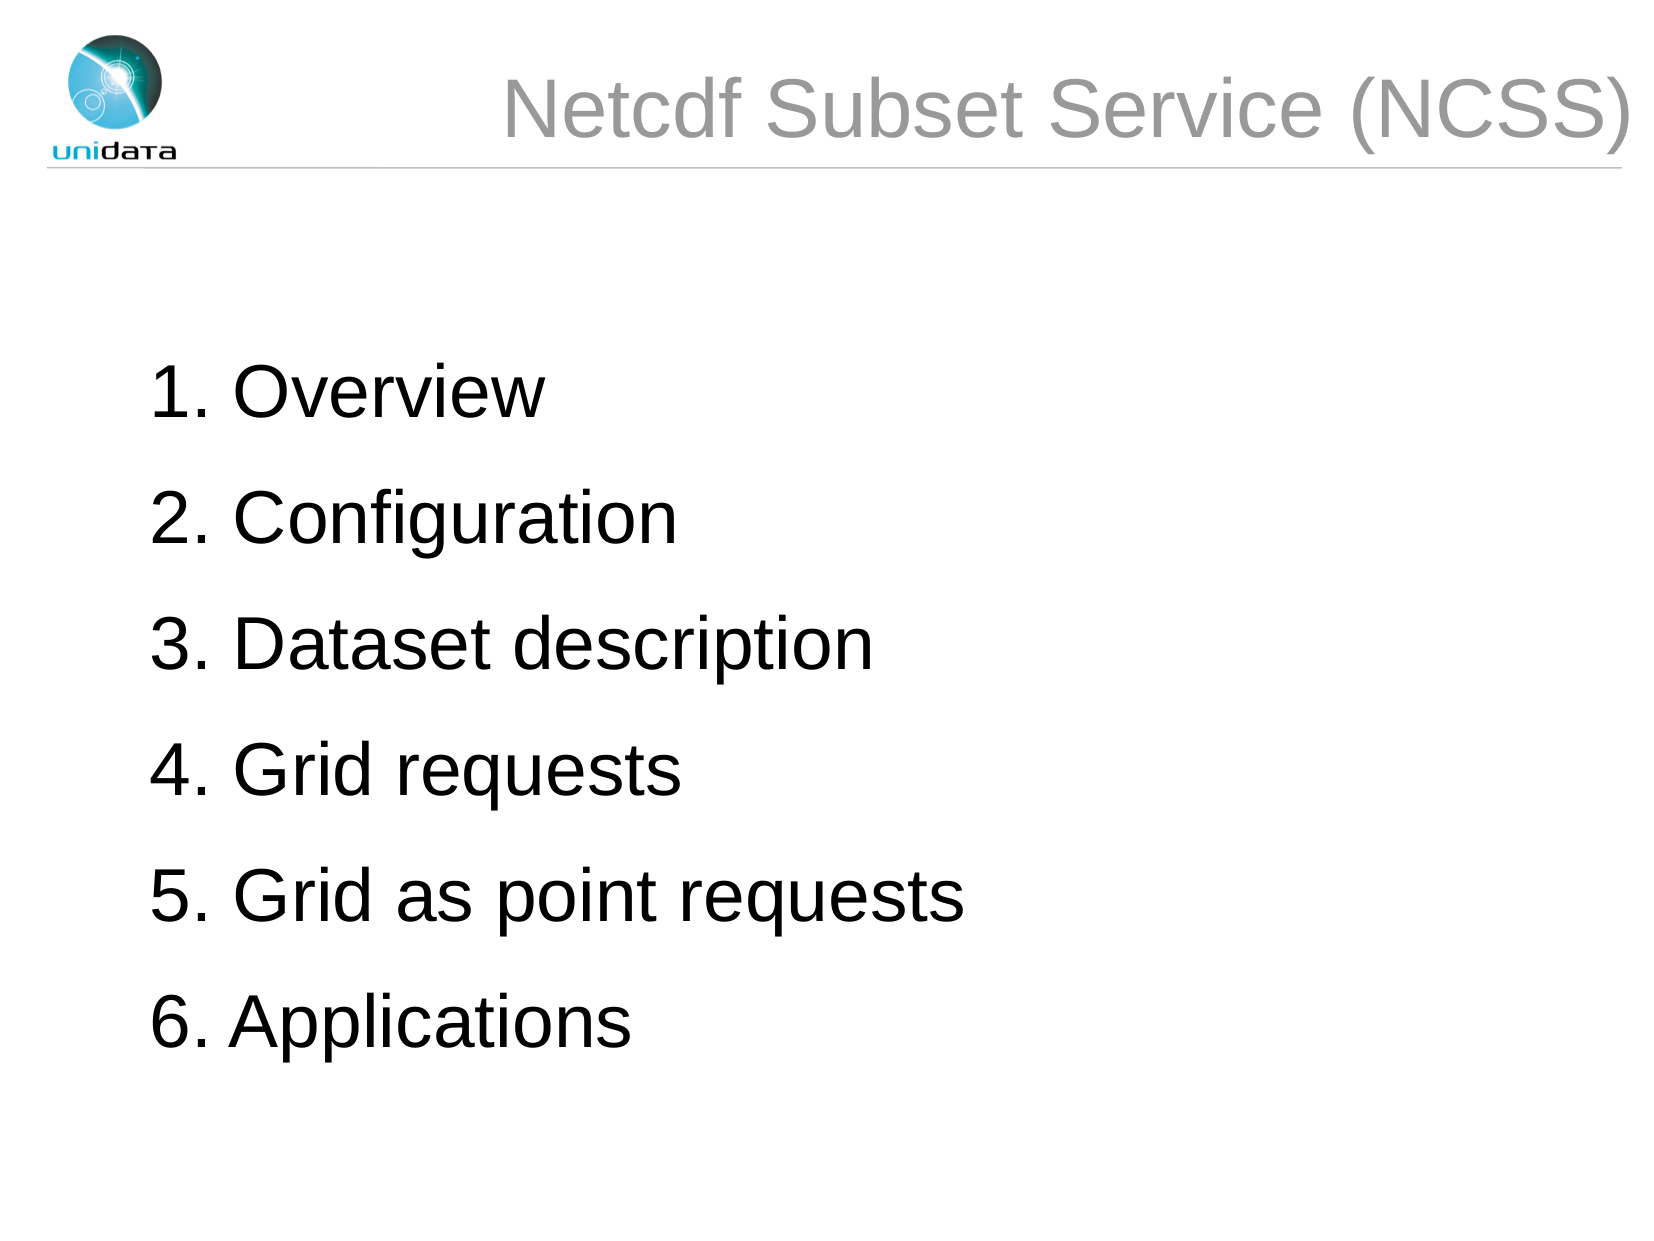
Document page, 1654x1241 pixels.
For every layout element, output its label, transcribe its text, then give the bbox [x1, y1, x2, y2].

picture [41, 23, 187, 174]
text_box 1. Overview 2. Configuration 3. Dataset description 4. Grid requests 5. Grid as point requests 6. Applications [135, 300, 1501, 1029]
text_box Netcdf Subset Service (NCSS) [497, 76, 1636, 193]
